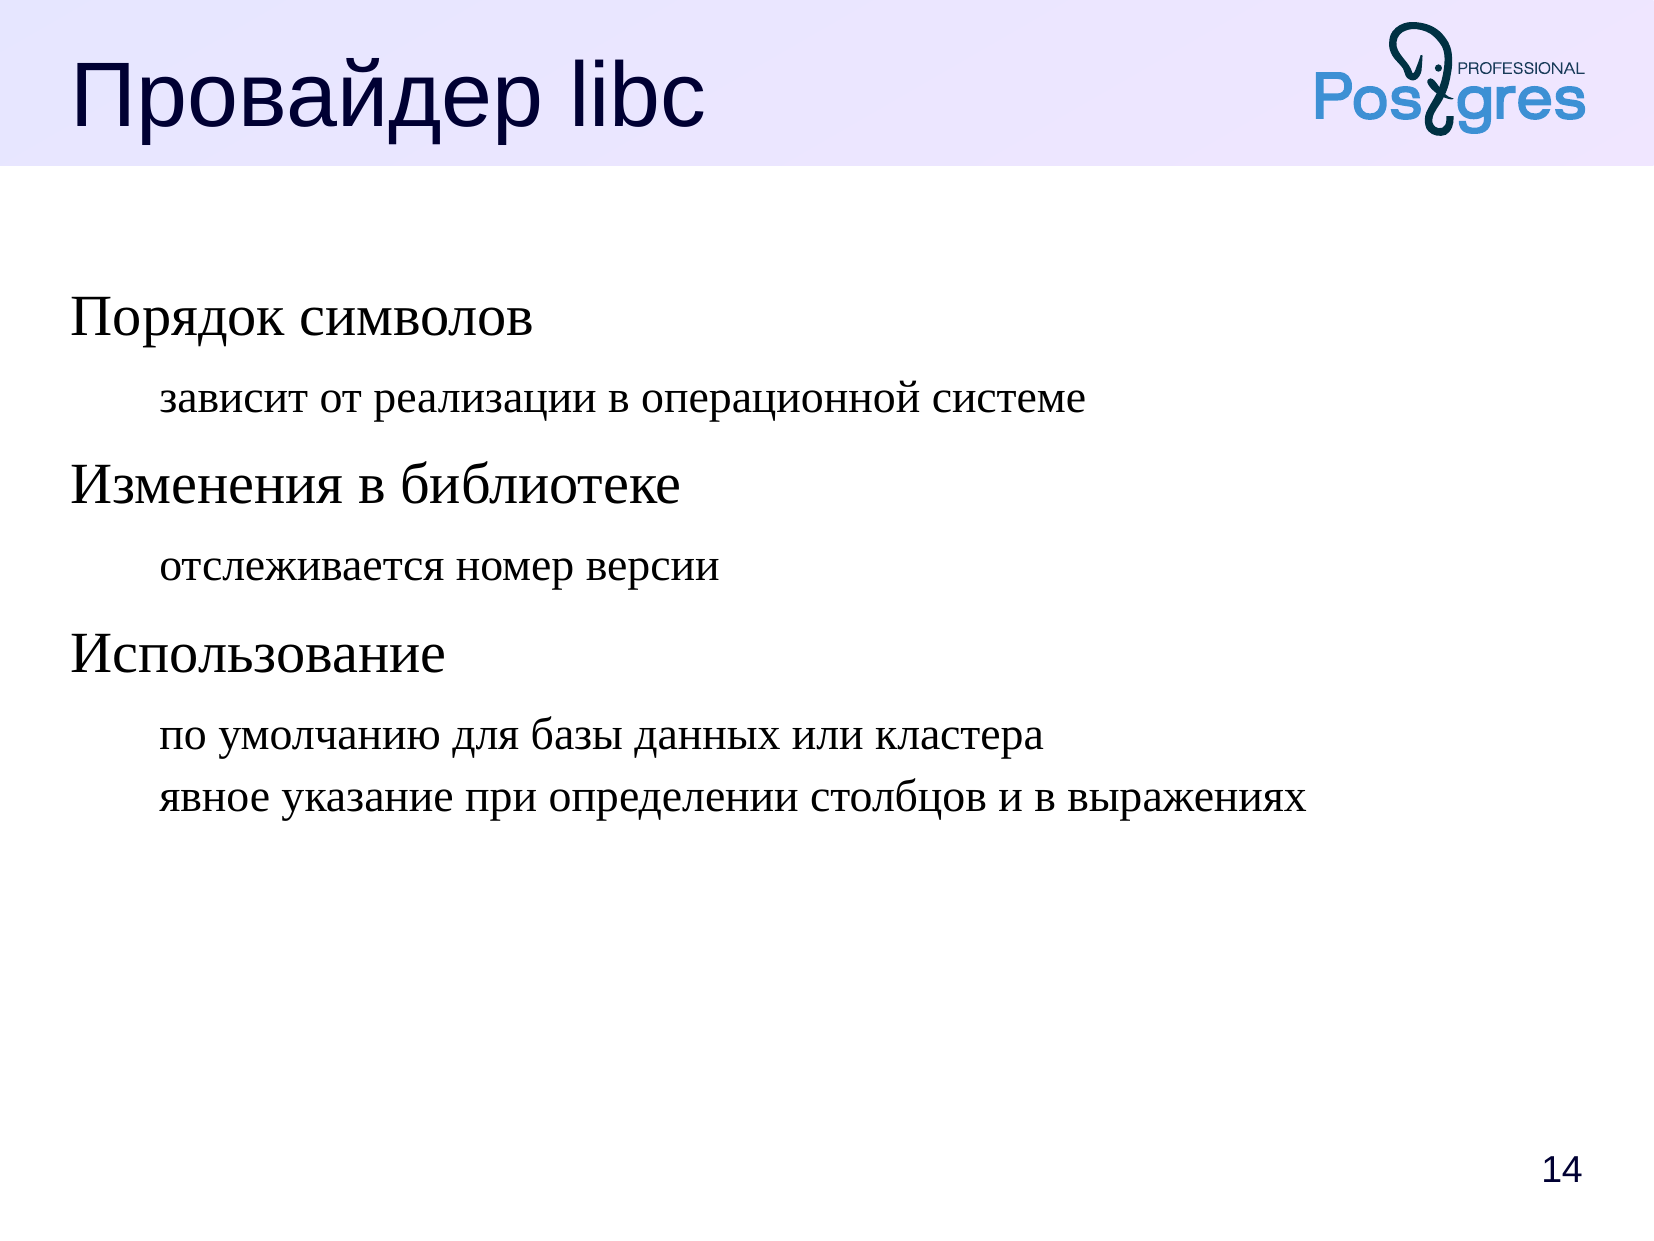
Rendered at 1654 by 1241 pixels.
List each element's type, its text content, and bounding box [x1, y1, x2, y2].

list Порядок символов зависит от реализации в операционной системе Изменения в библиотеке отслеживается номер версии Использование по умолчанию для базы данных или кластера явное указание при определении столбцов и в выражениях [70, 283, 1583, 1134]
title Провайдер libc [70, 43, 1241, 147]
